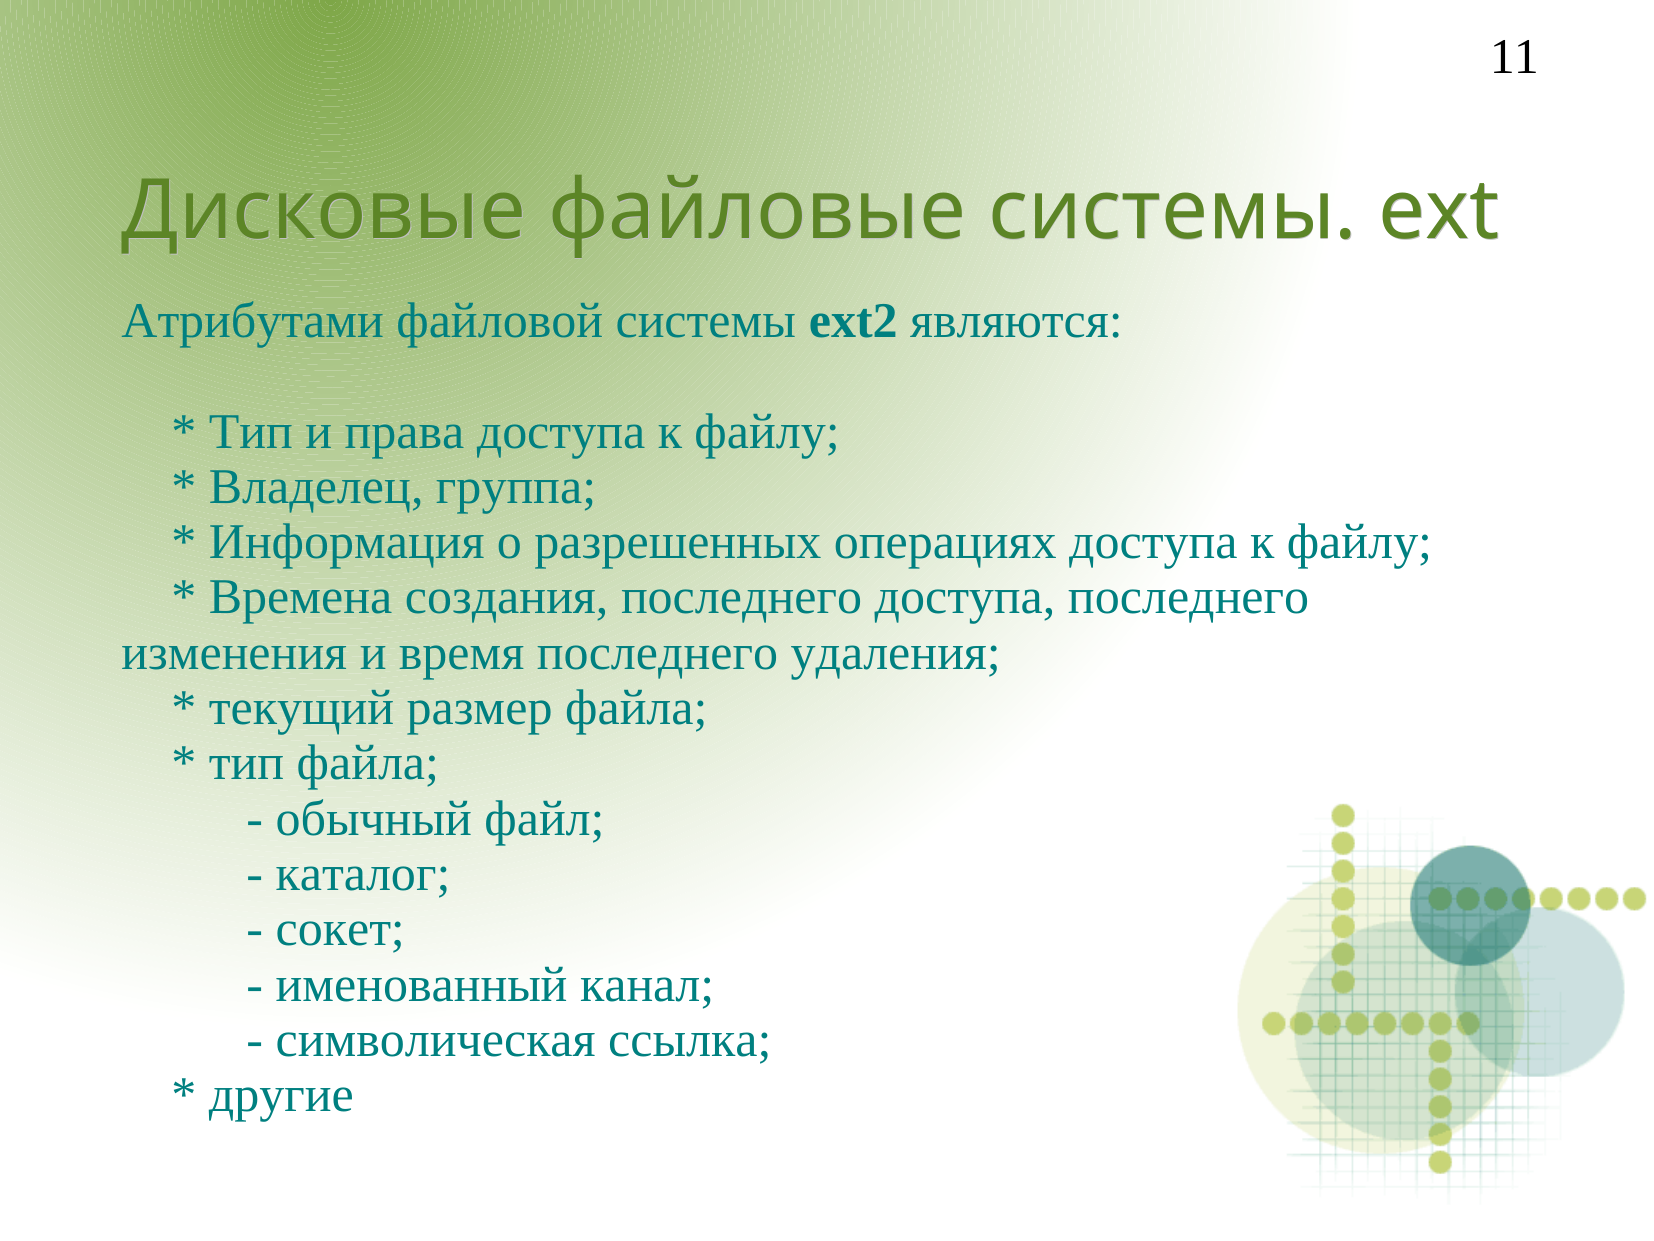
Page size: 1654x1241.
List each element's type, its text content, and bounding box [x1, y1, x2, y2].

picture [1224, 792, 1654, 1211]
text_box <номер> [1500, 29, 1654, 89]
title Дисковые файловые системы. ext [121, 102, 1534, 311]
subtitle Атрибутами файловой системы ext2 являются: * Тип и права доступа к файлу; * Владелец, группа; * Информация о разрешенных операциях доступа к файлу; * Времена создания, последнего доступа, последнего изменения и время последнего удаления; * текущий размер файла; * тип файла; - обычный файл; - каталог; - сокет; - именованный канал; - символическая ссылка; * другие [121, 311, 1534, 1187]
